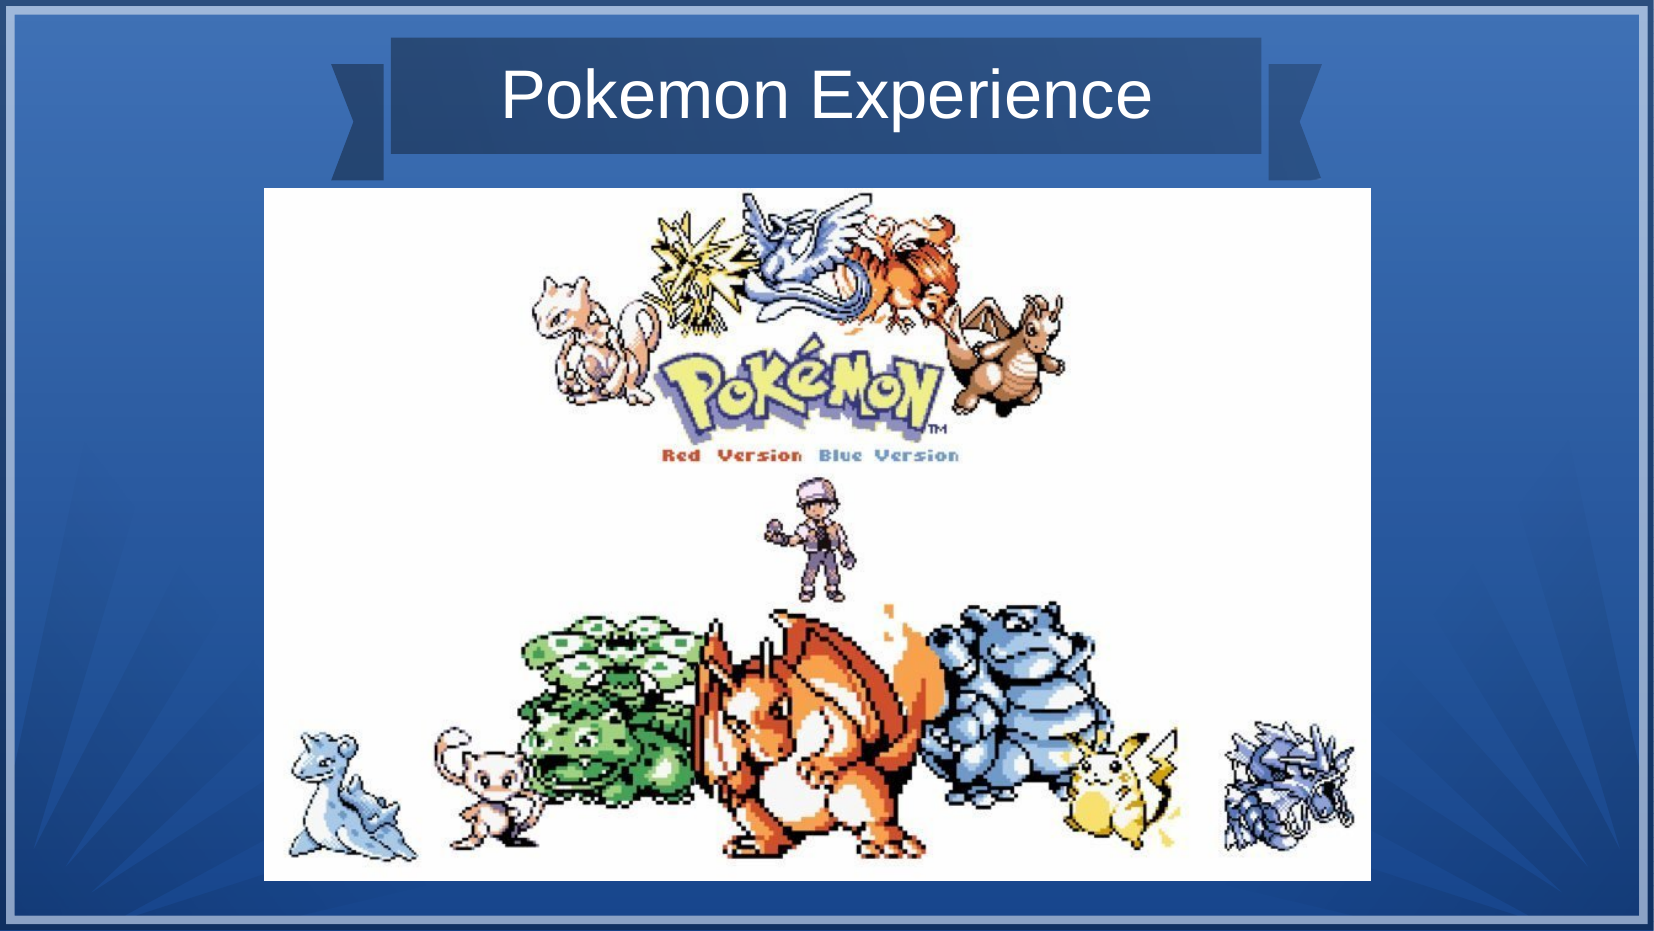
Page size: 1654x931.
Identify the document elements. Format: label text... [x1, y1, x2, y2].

title Pokemon Experience [389, 35, 1264, 154]
picture [264, 188, 1371, 881]
